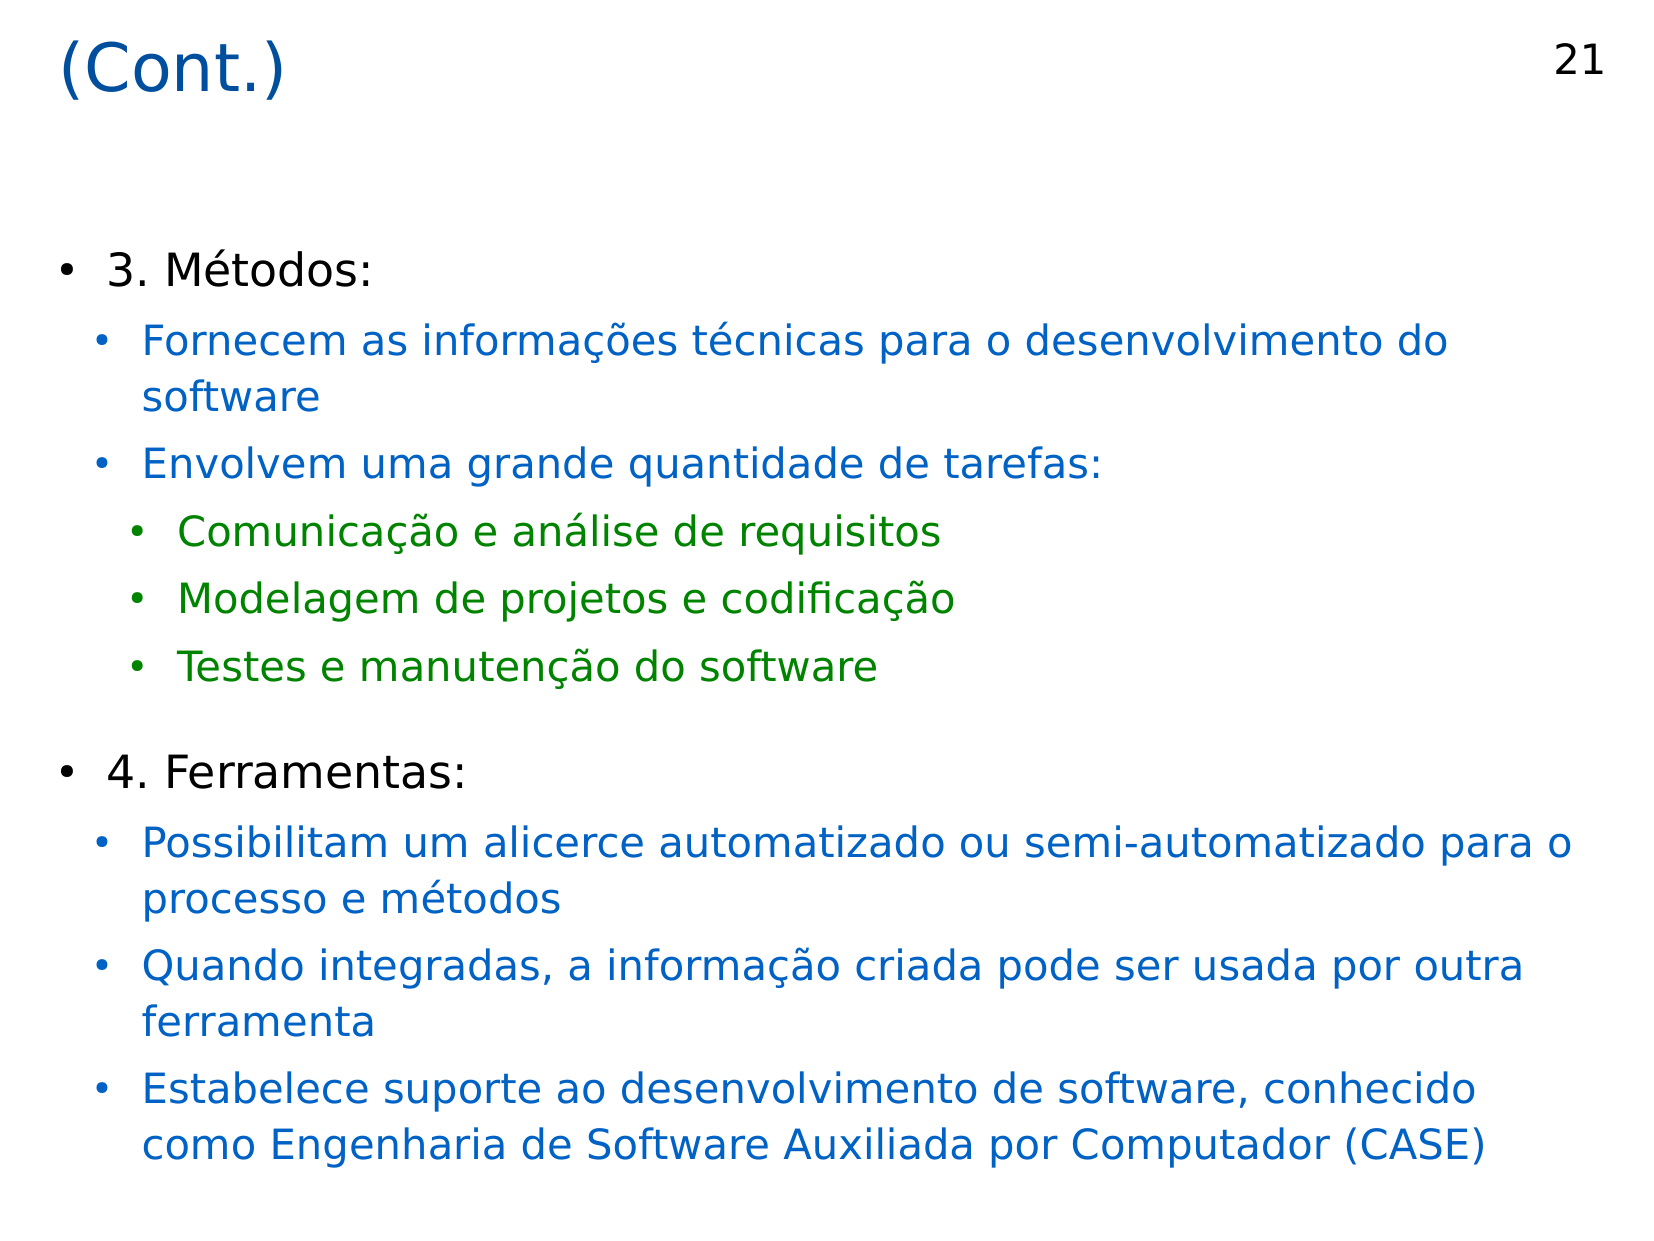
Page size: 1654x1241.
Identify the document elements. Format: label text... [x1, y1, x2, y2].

list 3. Métodos: Fornecem as informações técnicas para o desenvolvimento do software Envolvem uma grande quantidade de tarefas: Comunicação e análise de requisitos Modelagem de projetos e codificação Testes e manutenção do software 4. Ferramentas: Possibilitam um alicerce automatizado ou semi-automatizado para o processo e métodos Quando integradas, a informação criada pode ser usada por outra ferramenta Estabelece suporte ao desenvolvimento de software, conhecido como Engenharia de Software Auxiliada por Computador (CASE) [59, 236, 1595, 1211]
title (Cont.) [59, 29, 1506, 148]
